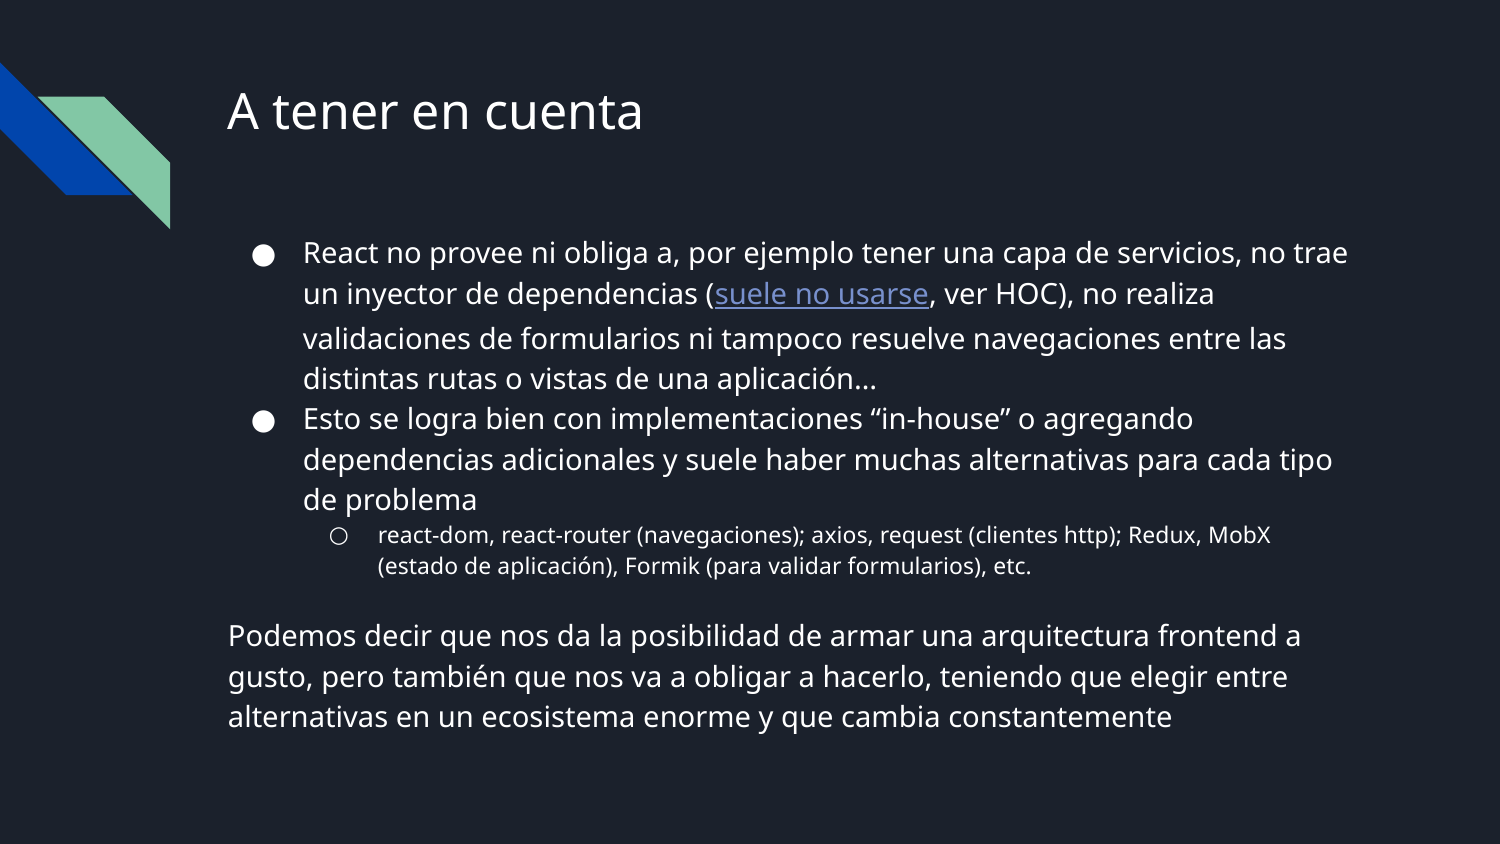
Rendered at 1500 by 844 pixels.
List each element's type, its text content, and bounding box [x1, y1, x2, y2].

title A tener en cuenta [212, 64, 1368, 214]
list React no provee ni obliga a, por ejemplo tener una capa de servicios, no trae un inyector de dependencias (suele no usarse, ver HOC), no realiza validaciones de formularios ni tampoco resuelve navegaciones entre las distintas rutas o vistas de una aplicación… Esto se logra bien con implementaciones “in-house” o agregando dependencias adicionales y suele haber muchas alternativas para cada tipo de problema react-dom, react-router (navegaciones); axios, request (clientes http); Redux, MobX (estado de aplicación), Formik (para validar formularios), etc. Podemos decir que nos da la posibilidad de armar una arquitectura frontend a gusto, pero también que nos va a obligar a hacerlo, teniendo que elegir entre alternativas en un ecosistema enorme y que cambia constantemente [212, 214, 1368, 735]
